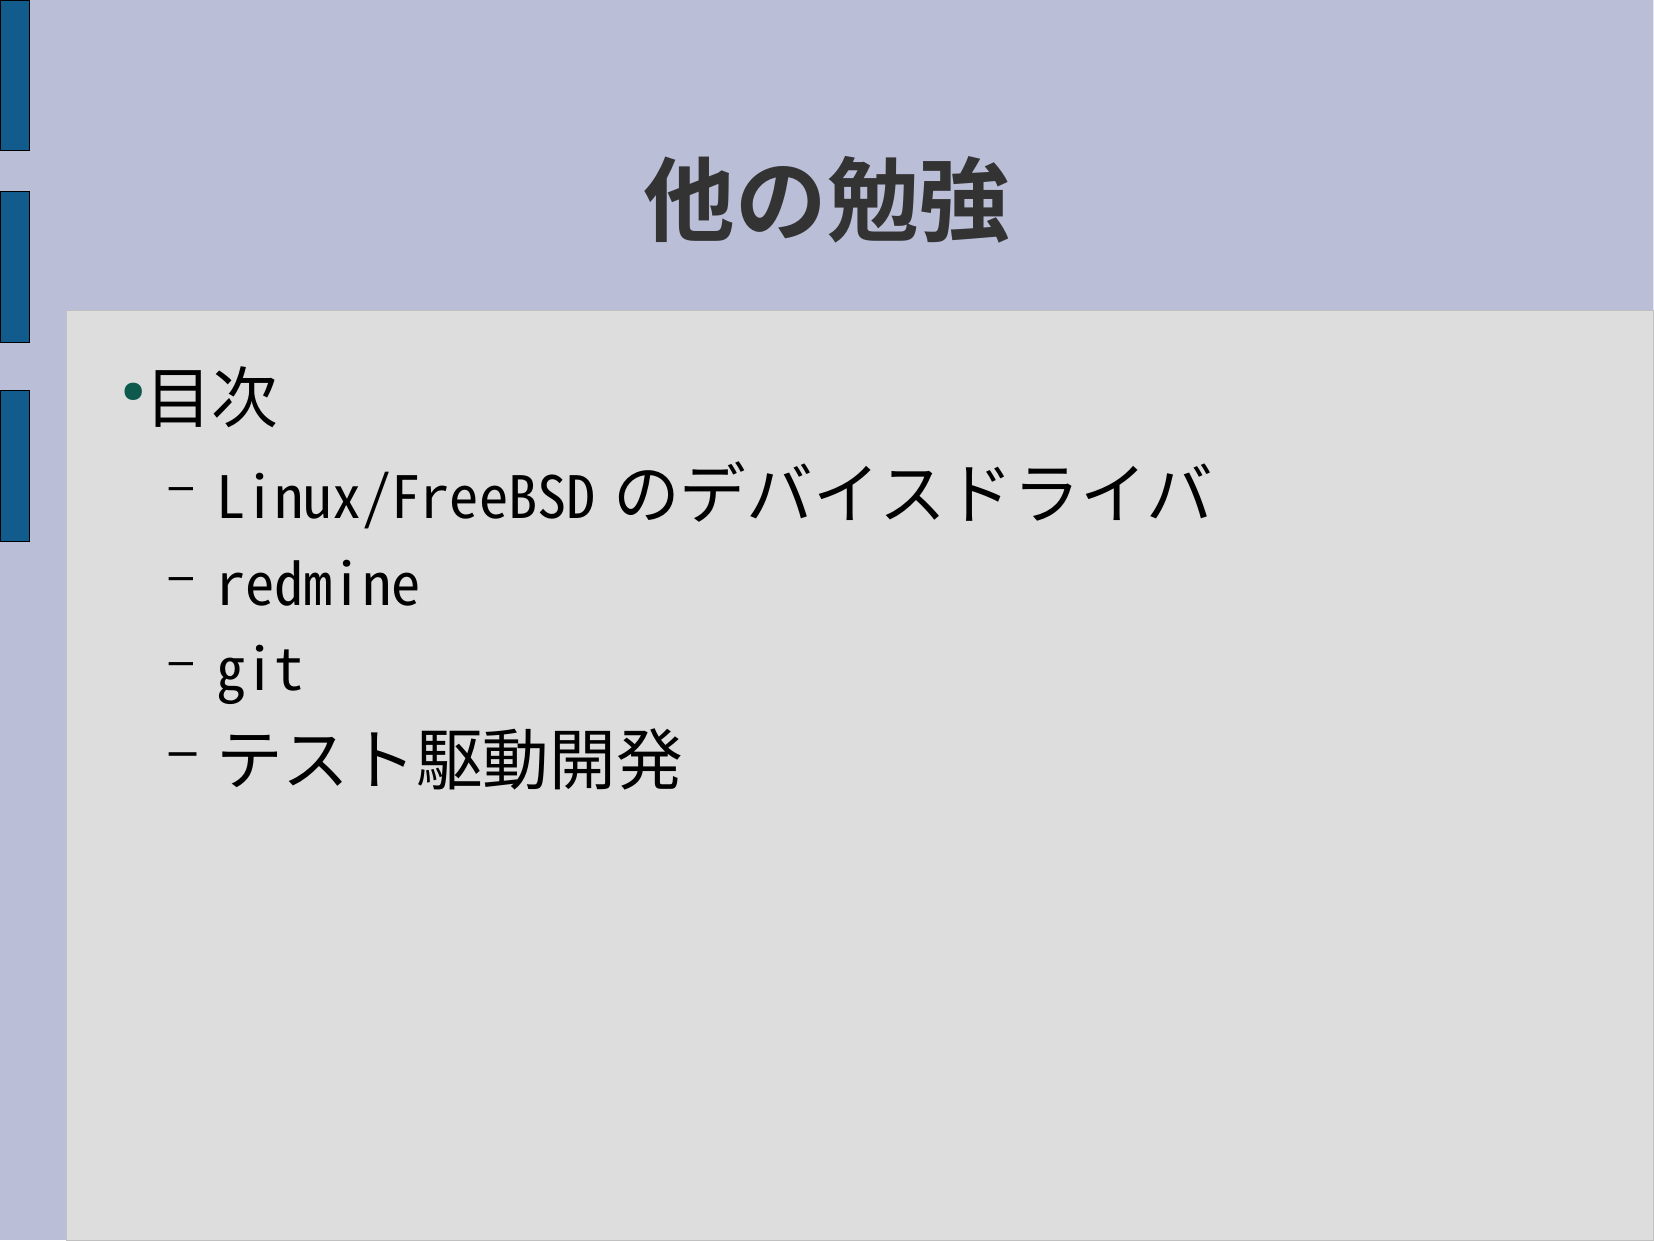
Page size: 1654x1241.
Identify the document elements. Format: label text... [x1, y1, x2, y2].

list 目次 Linux/FreeBSDのデバイスドライバ redmine git テスト駆動開発 [121, 344, 1534, 1127]
title 他の勉強 [121, 91, 1534, 299]
